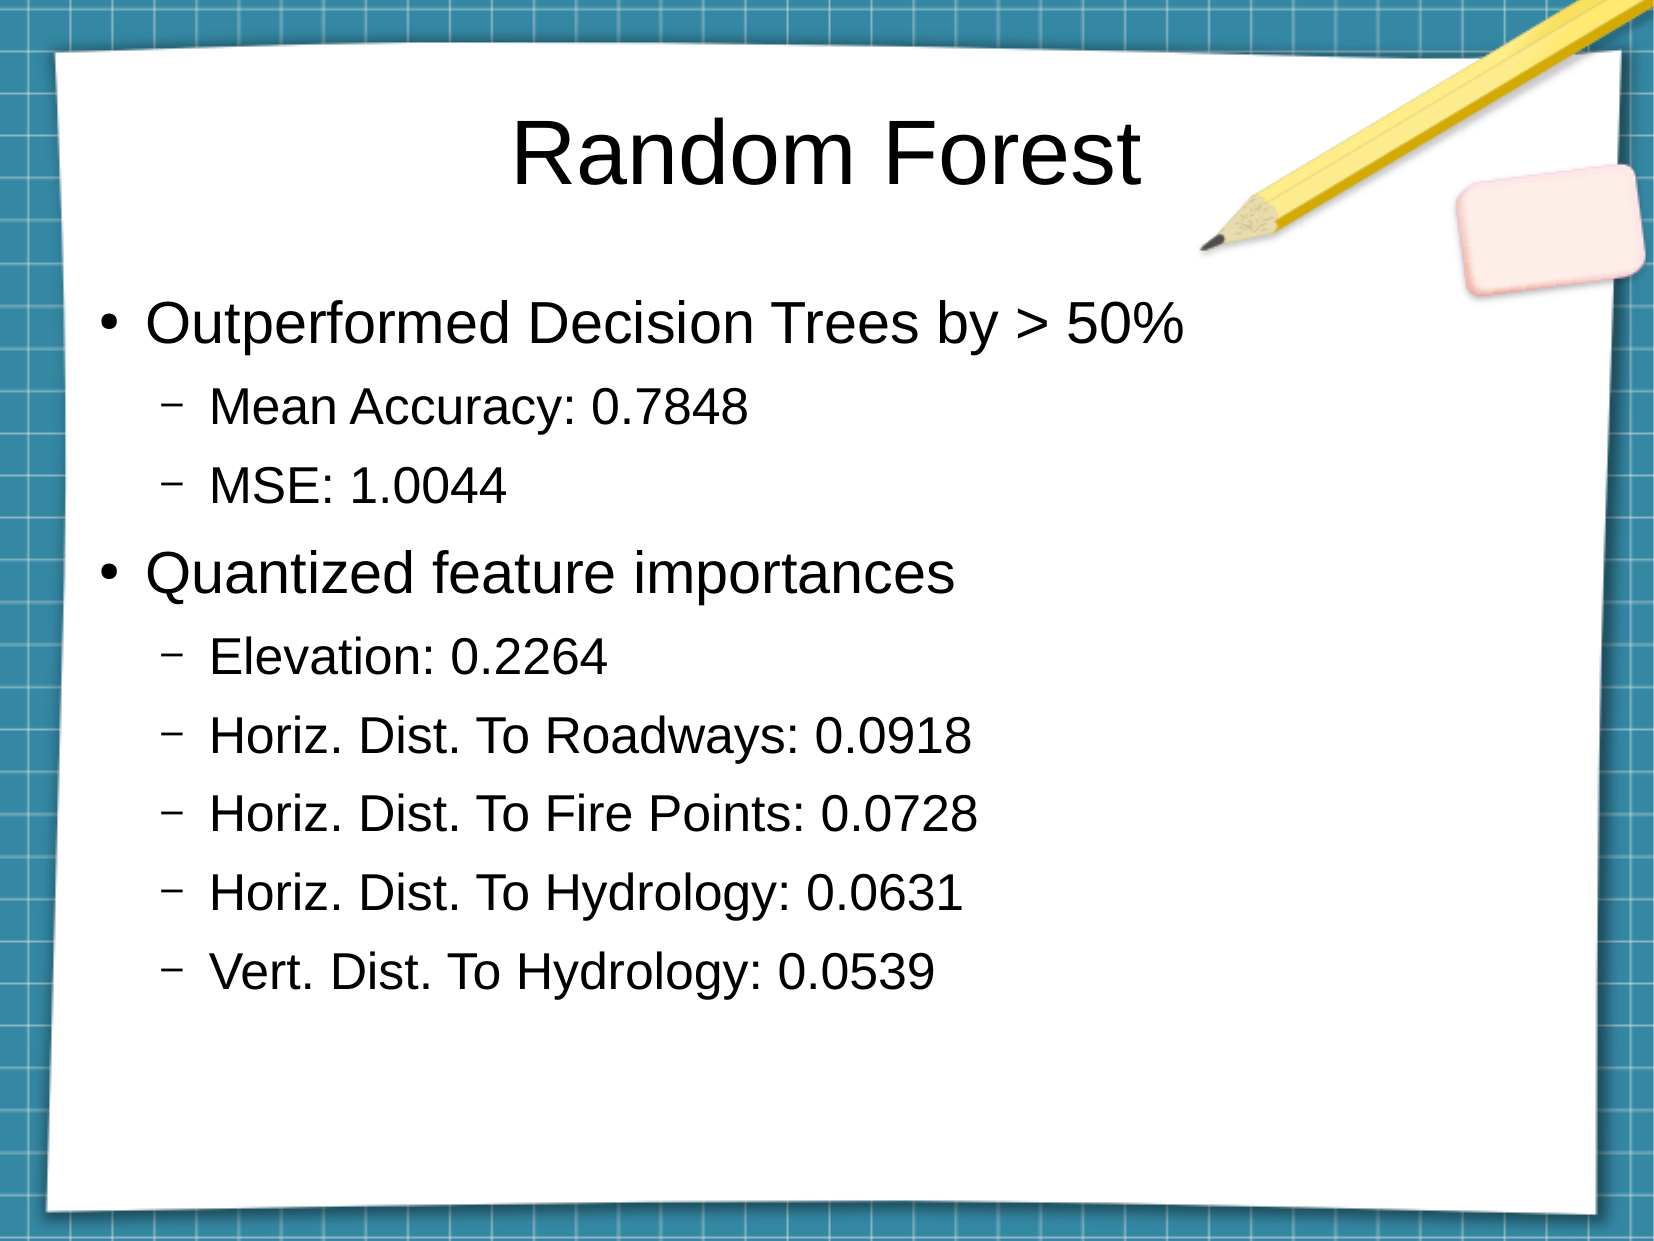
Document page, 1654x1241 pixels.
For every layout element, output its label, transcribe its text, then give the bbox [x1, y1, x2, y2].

picture [0, 0, 1654, 1241]
list Outperformed Decision Trees by > 50% Mean Accuracy: 0.7848 MSE: 1.0044 Quantized feature importances Elevation: 0.2264 Horiz. Dist. To Roadways: 0.0918 Horiz. Dist. To Fire Points: 0.0728 Horiz. Dist. To Hydrology: 0.0631 Vert. Dist. To Hydrology: 0.0539 [82, 290, 1571, 1010]
title Random Forest [82, 49, 1571, 257]
